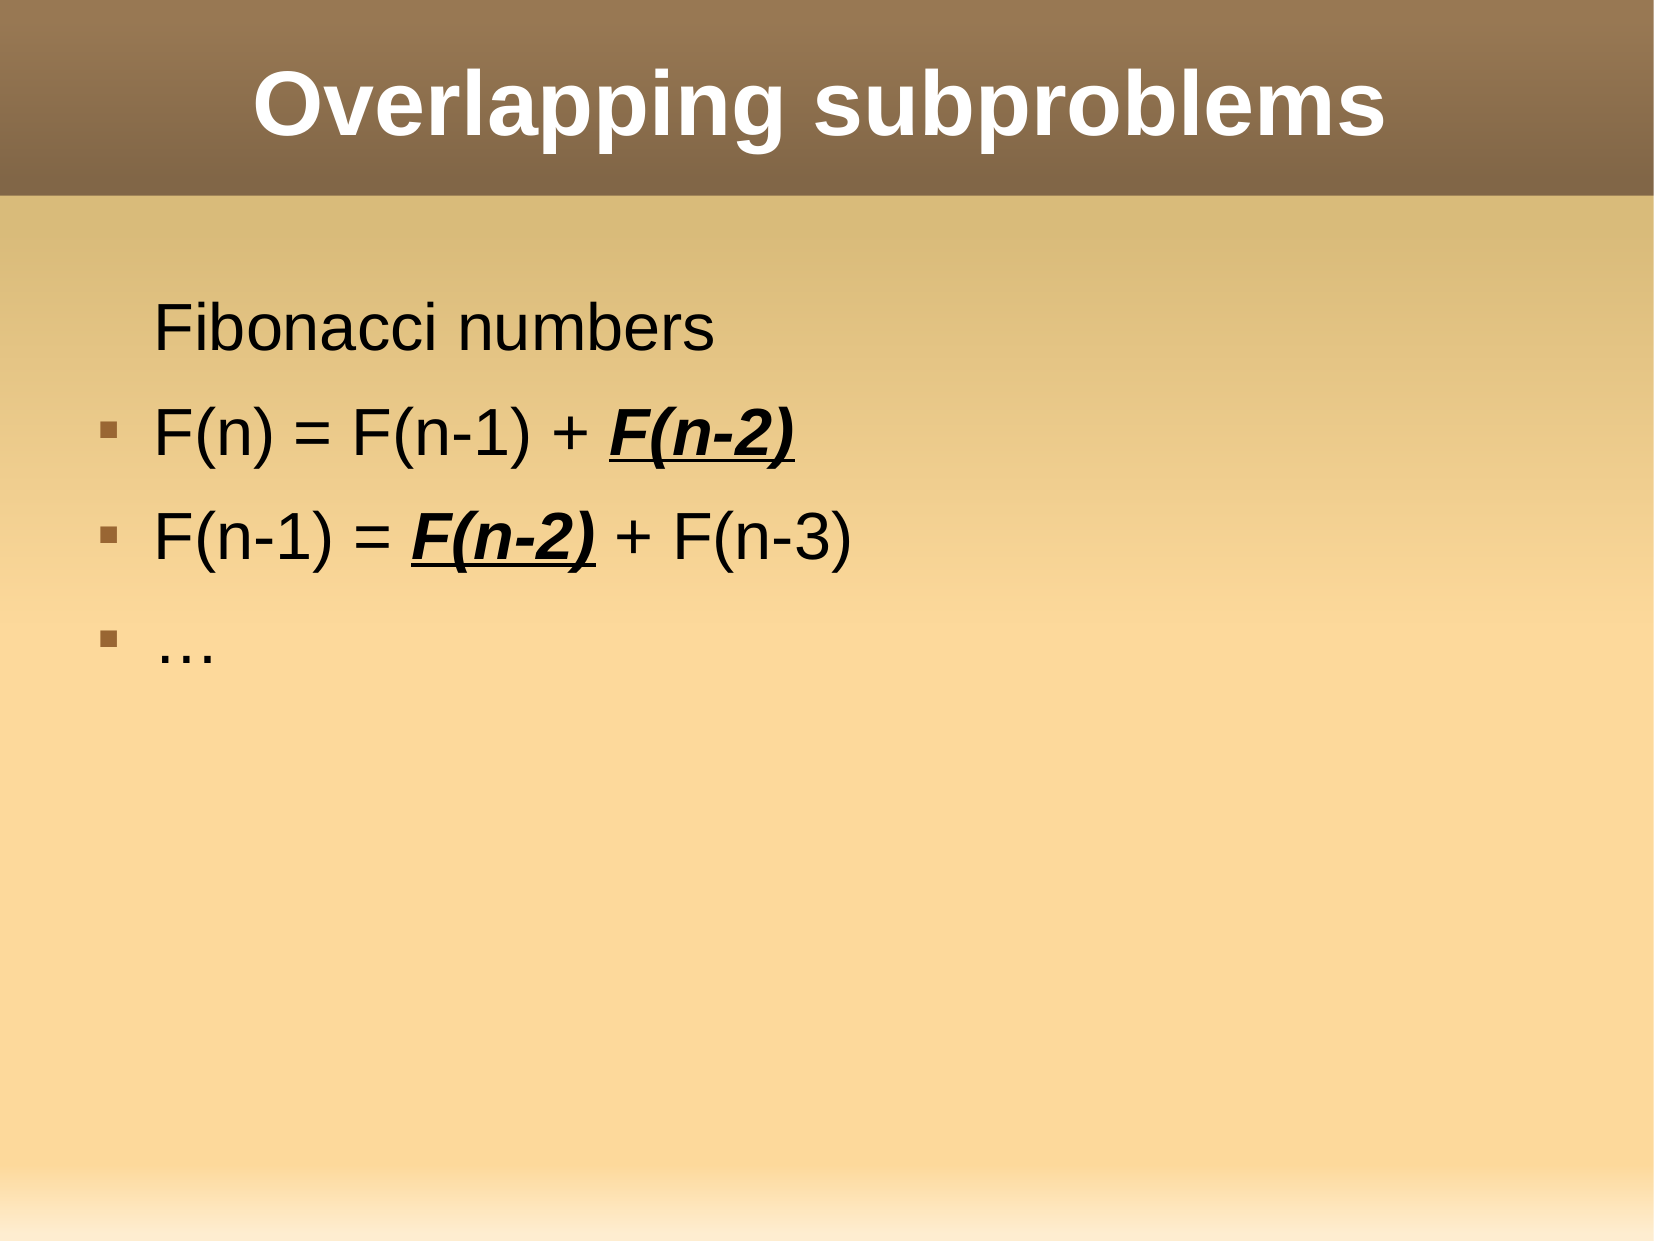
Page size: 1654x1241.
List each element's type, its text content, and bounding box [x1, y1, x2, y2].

picture [0, 0, 1654, 1241]
title Overlapping subproblems [76, 0, 1565, 208]
list Fibonacci numbers F(n) = F(n-1) + F(n-2) F(n-1) = F(n-2) + F(n-3) … [82, 290, 1571, 1109]
